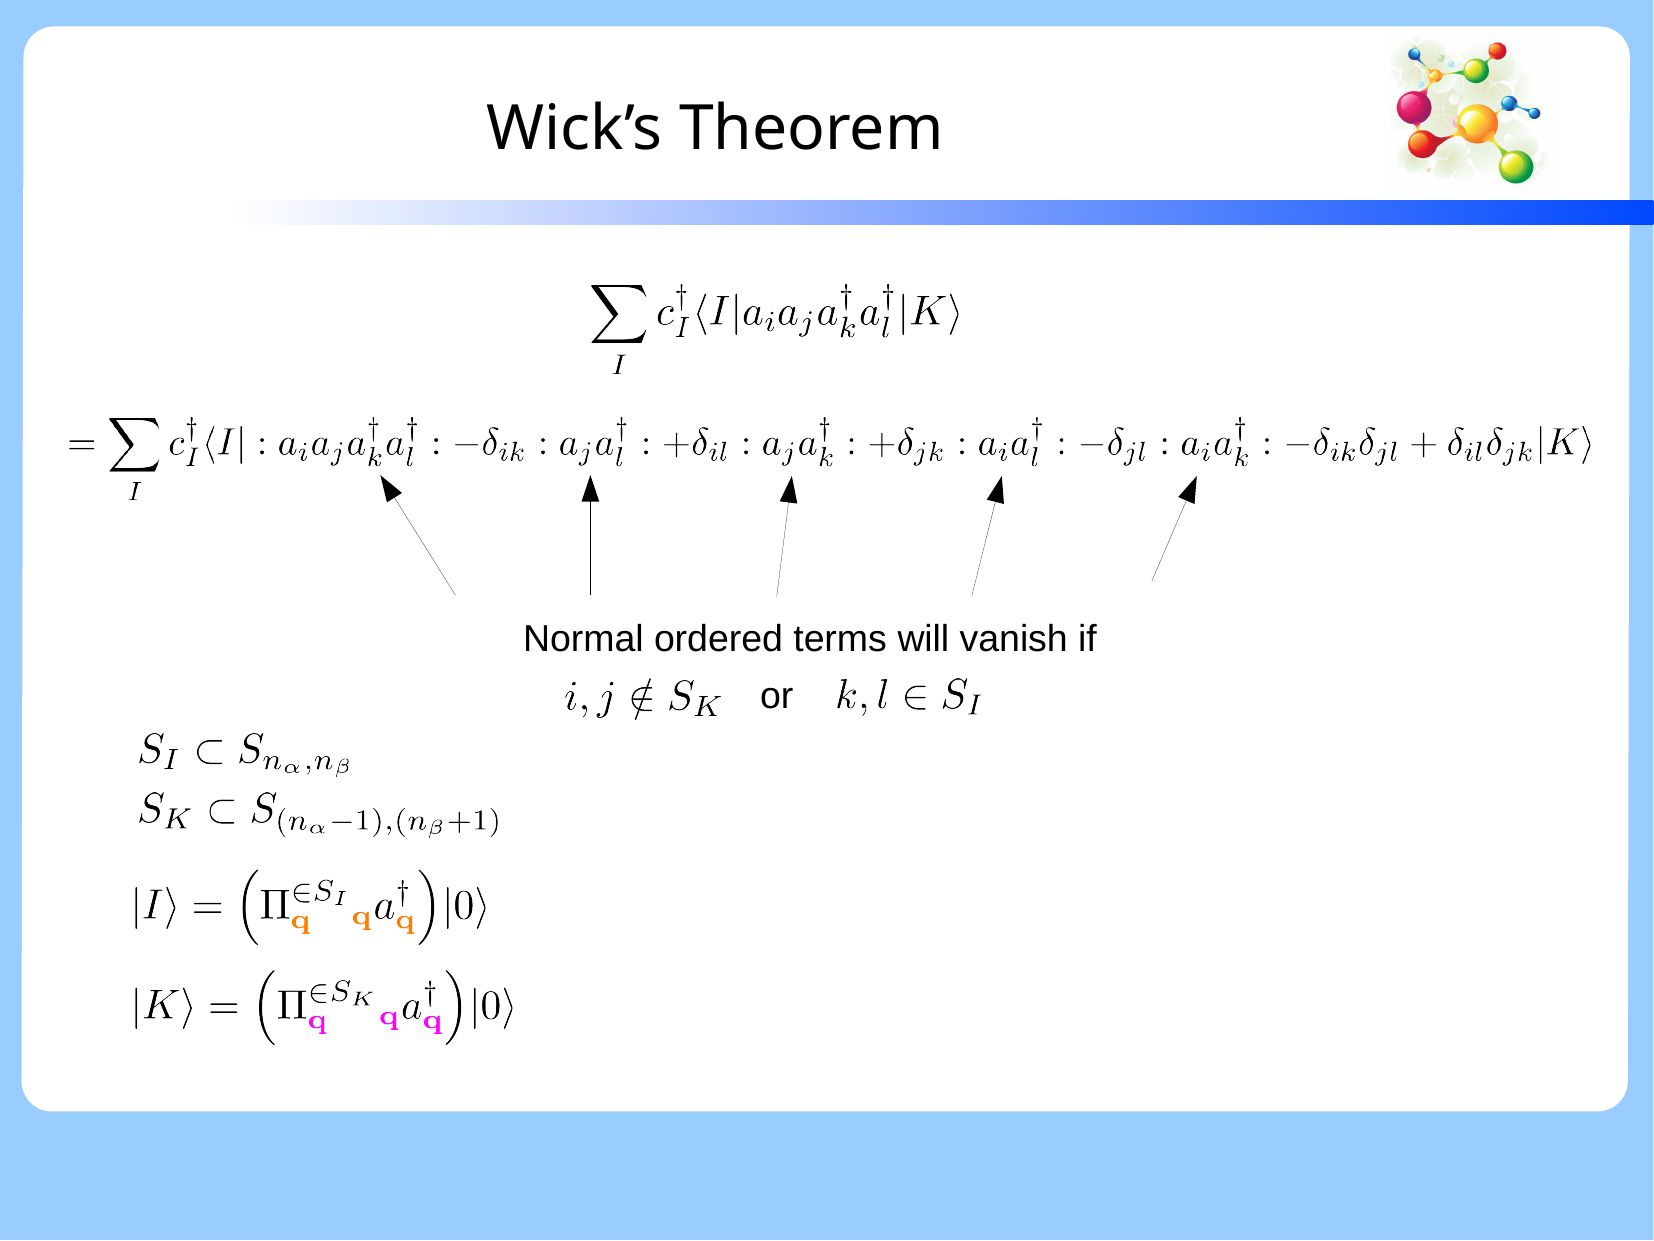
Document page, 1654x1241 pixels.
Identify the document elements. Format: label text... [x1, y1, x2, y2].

picture [139, 733, 349, 777]
picture [135, 869, 486, 945]
text_box [90, 254, 1576, 417]
picture [135, 970, 513, 1045]
table_cell [956, 201, 961, 224]
picture [837, 678, 982, 716]
picture [69, 417, 1591, 500]
picture [139, 792, 498, 838]
picture [565, 678, 721, 721]
text_box Normal ordered terms will vanish if [508, 610, 1121, 667]
picture [591, 284, 959, 374]
picture [1382, 29, 1556, 195]
text_box [90, 500, 1576, 1241]
table_cell [873, 201, 877, 224]
title Wick’s Theorem [82, 49, 1332, 201]
text_box or [745, 666, 821, 724]
